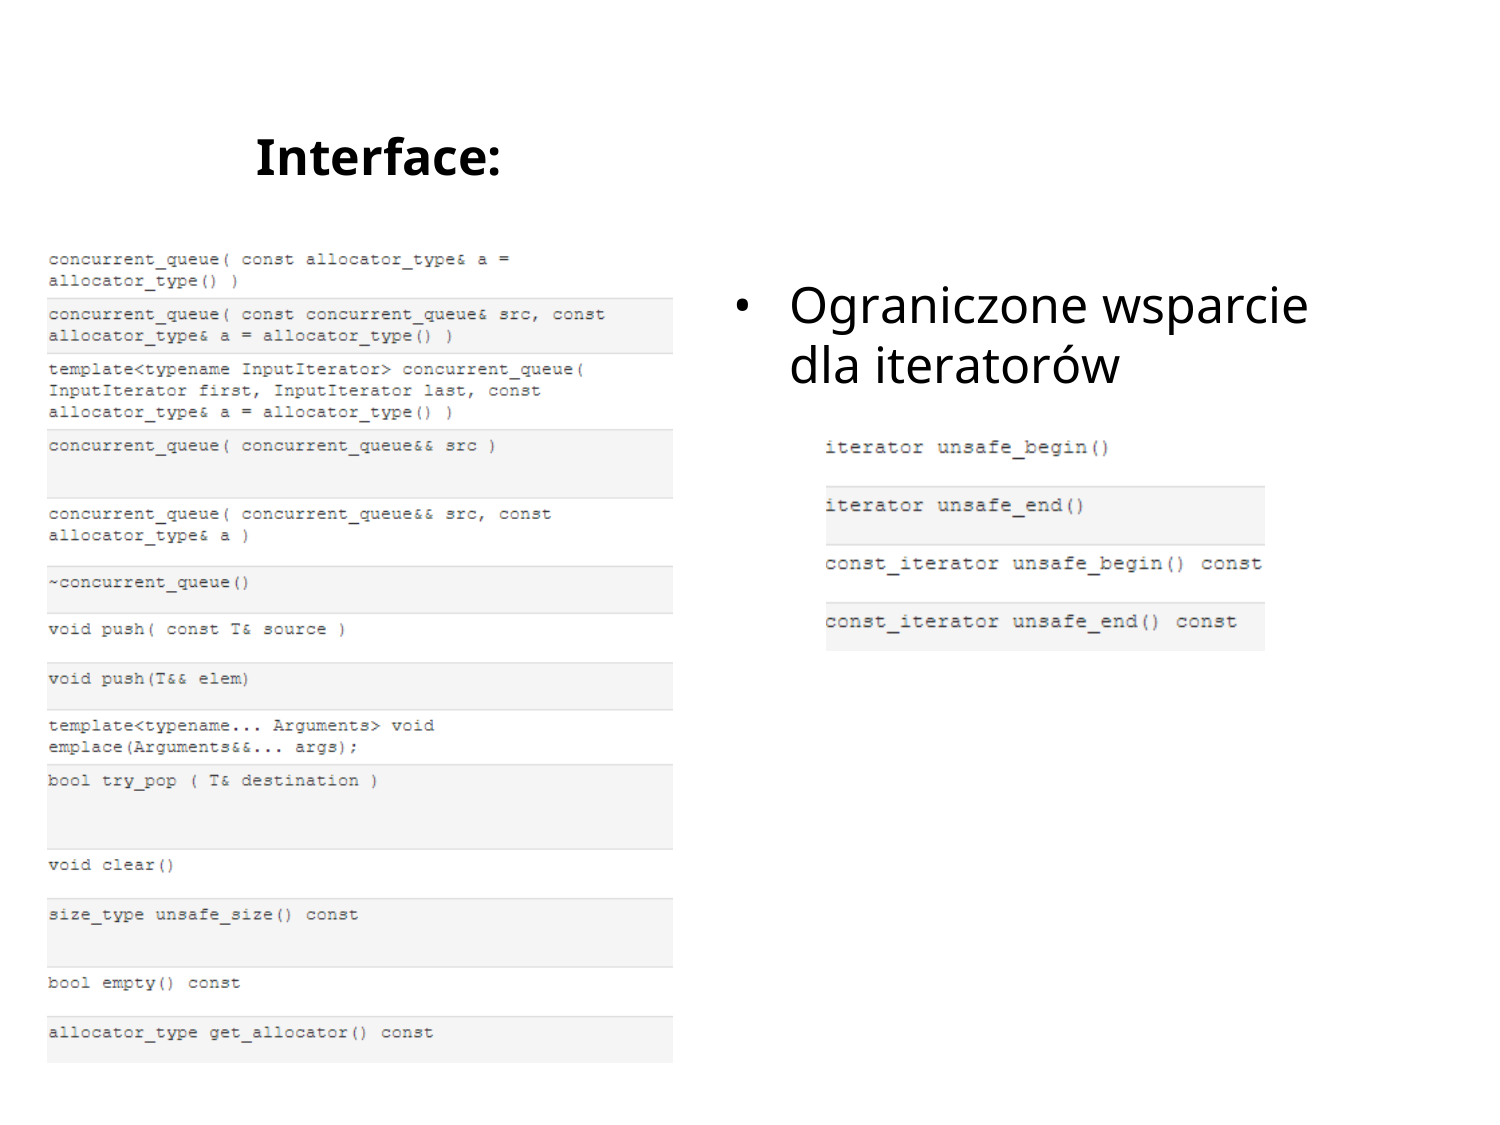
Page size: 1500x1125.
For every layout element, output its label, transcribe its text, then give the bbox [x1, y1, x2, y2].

title Interface: [242, 78, 1425, 233]
picture [47, 247, 673, 1063]
picture [826, 436, 1265, 652]
list Ograniczone wsparcie dla iteratorów [718, 266, 1394, 1004]
